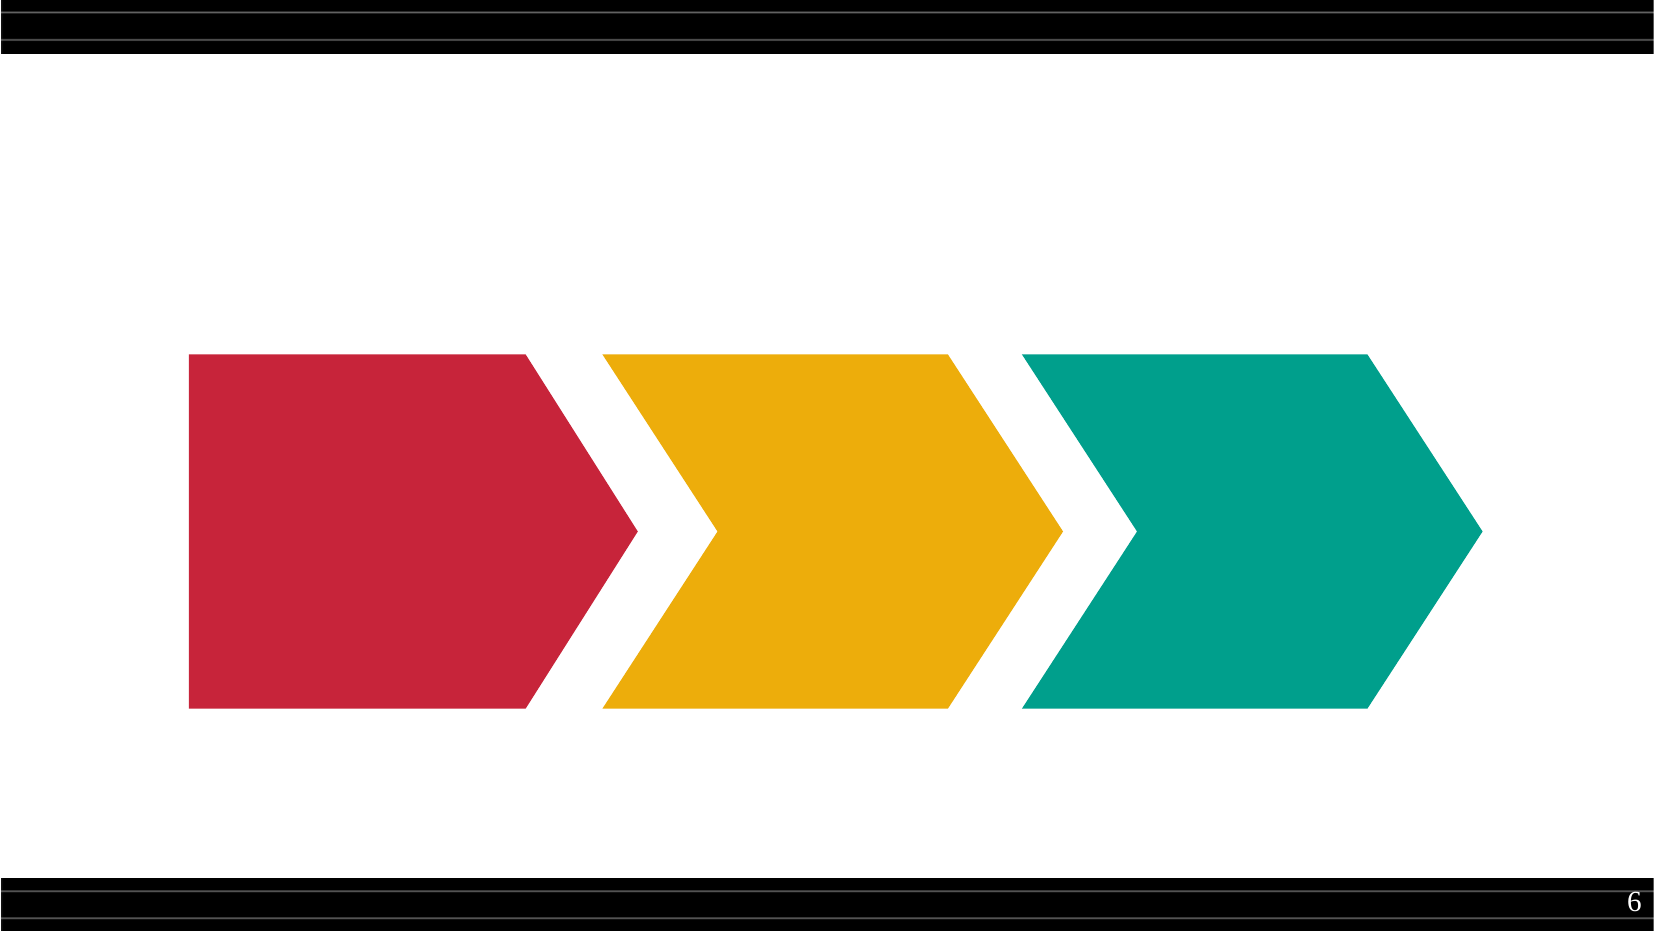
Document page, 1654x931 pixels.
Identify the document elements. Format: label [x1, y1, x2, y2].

picture [1, 878, 1654, 931]
text_box [602, 354, 1064, 709]
picture [1, 0, 1654, 54]
text_box [188, 354, 638, 709]
